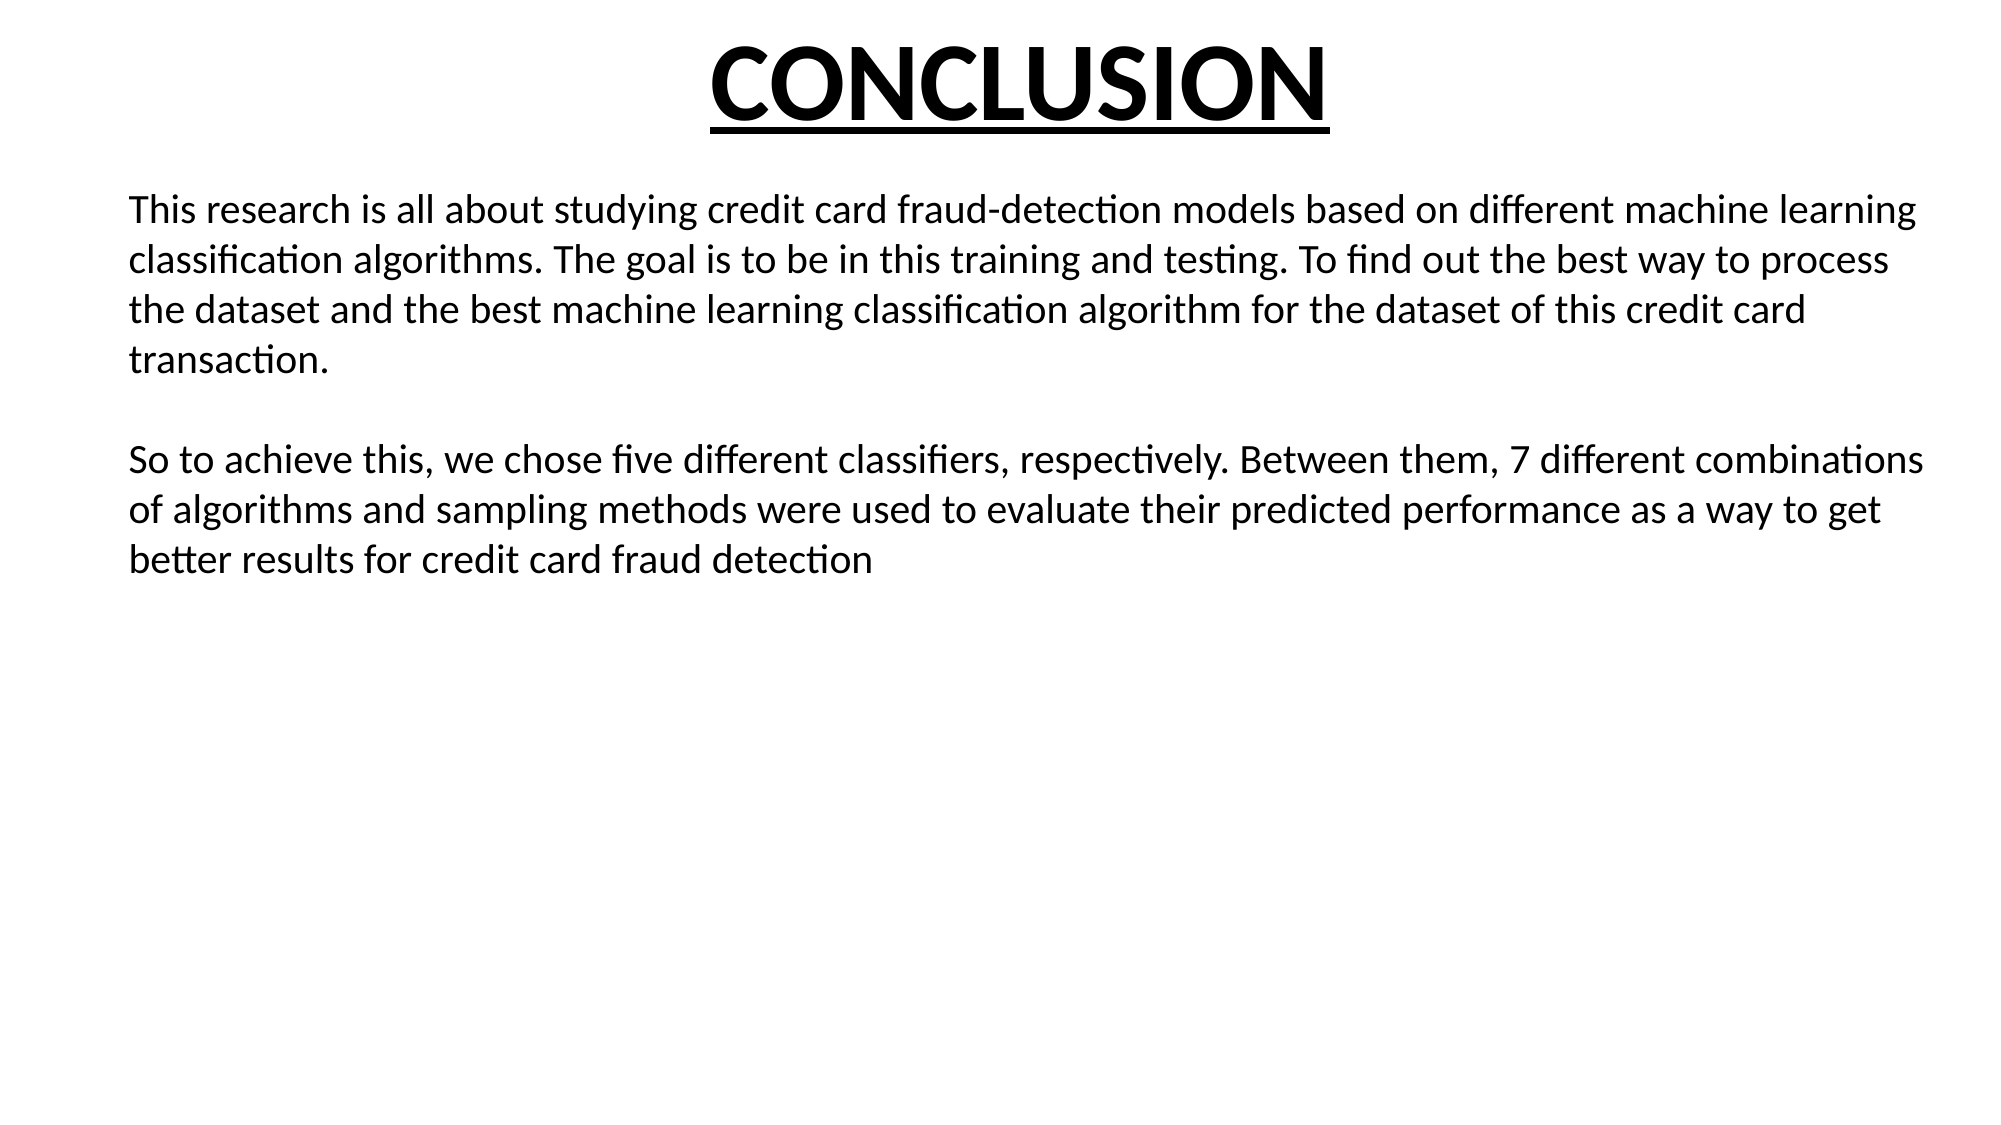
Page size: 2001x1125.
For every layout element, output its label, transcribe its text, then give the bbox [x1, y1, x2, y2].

text_box CONCLUSION [695, 0, 1353, 152]
text_box This research is all about studying credit card fraud-detection models based on different machine learning classification algorithms. The goal is to be in this training and testing. To find out the best way to process the dataset and the best machine learning classification algorithm for the dataset of this credit card transaction. So to achieve this, we chose five different classifiers, respectively. Between them, 7 different combinations of algorithms and sampling methods were used to evaluate their predicted performance as a way to get better results for credit card fraud detection [113, 173, 1962, 593]
